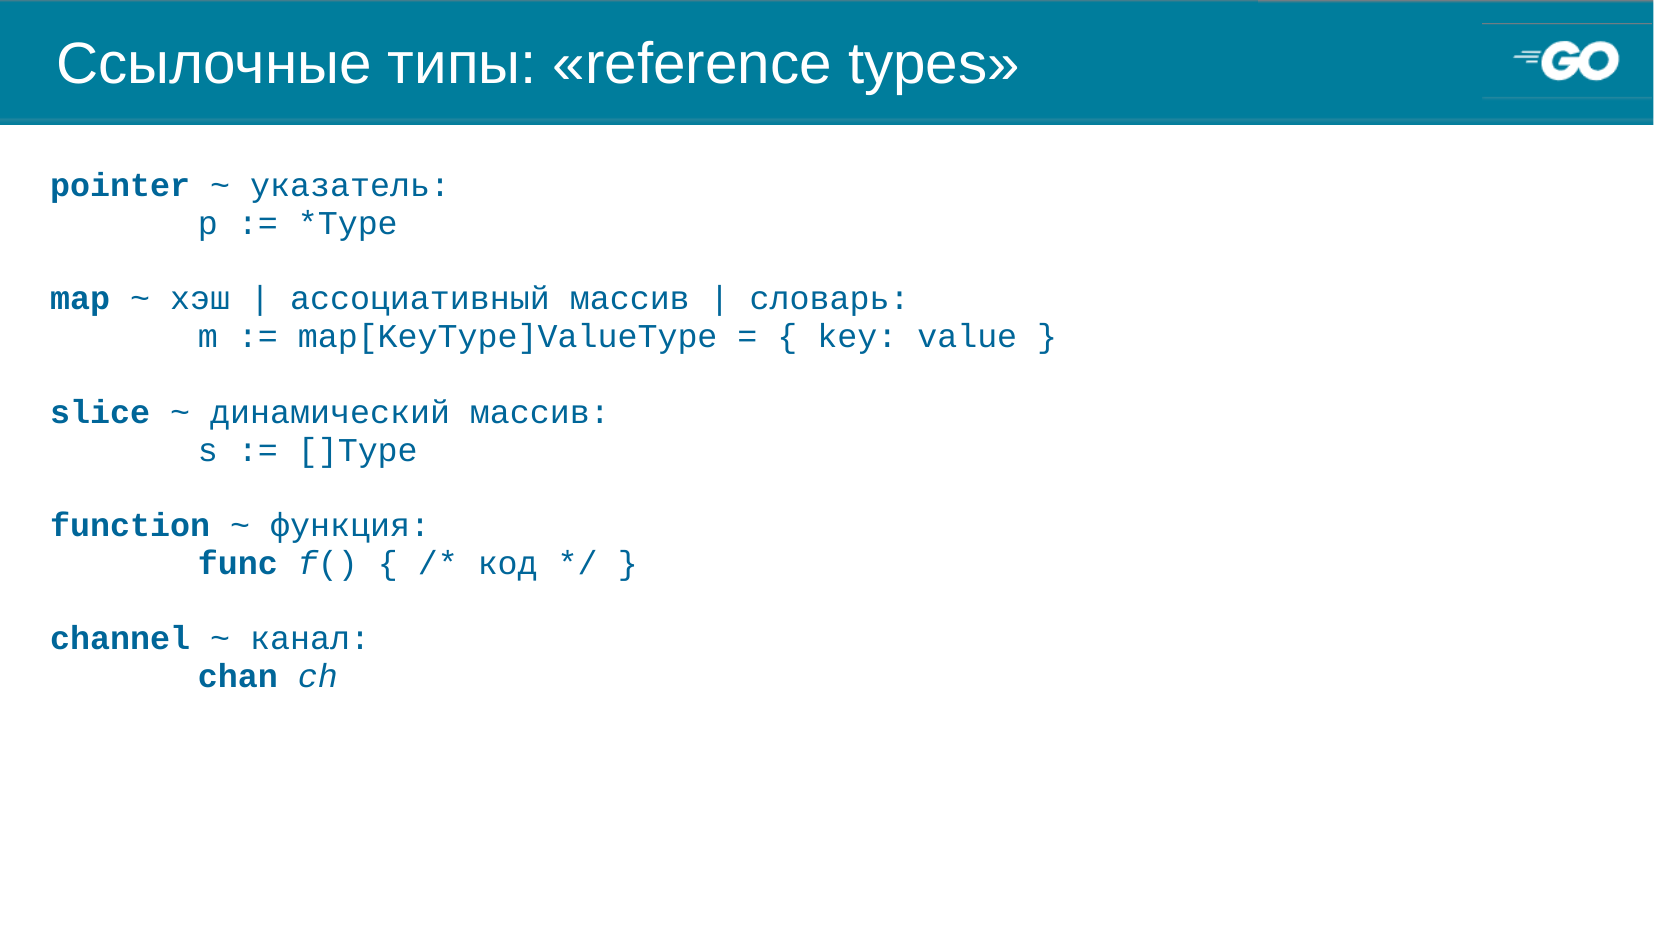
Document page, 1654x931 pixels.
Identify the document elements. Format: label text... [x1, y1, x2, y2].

text_box pointer ~ указатель: p := *Type map ~ хэш | ассоциативный массив | словарь: m := map[KeyType]ValueType = { key: value } slice ~ динамический массив: s := []Type function ~ функция: func f() { /* код */ } channel ~ канал: chan ch [35, 124, 1619, 898]
picture [1542, 41, 1619, 81]
text_box Ссылочные типы: «reference types» [41, 23, 1495, 104]
